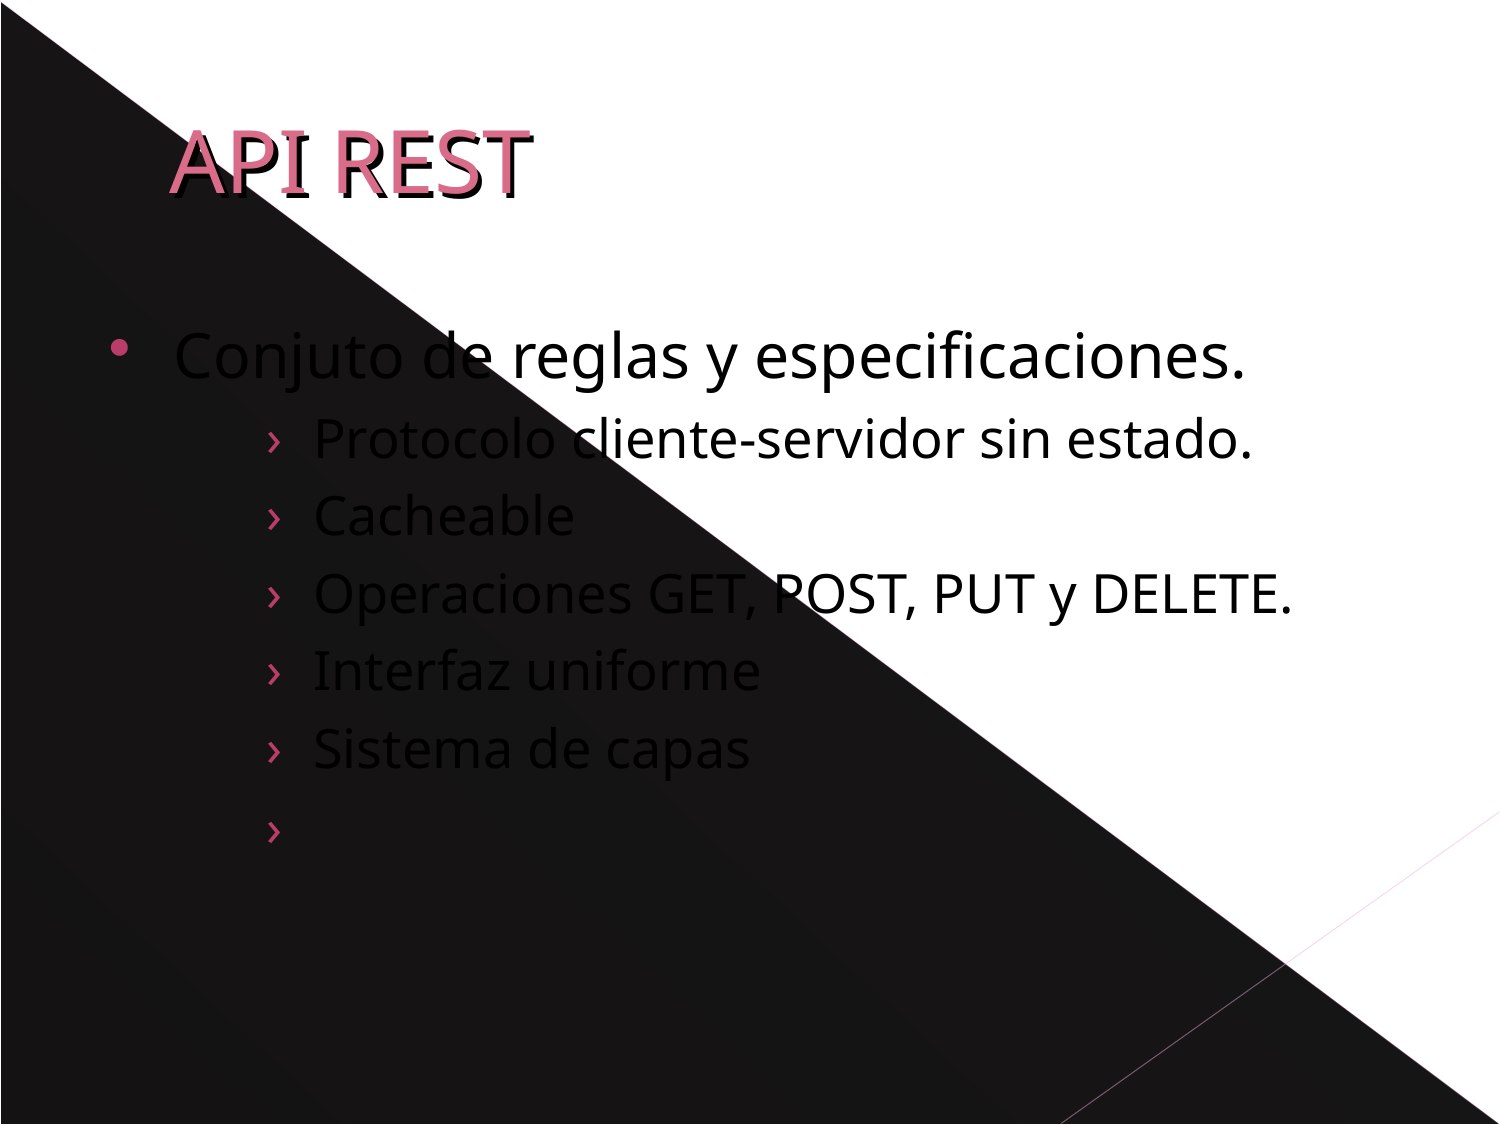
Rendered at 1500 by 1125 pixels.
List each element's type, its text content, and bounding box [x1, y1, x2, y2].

list Conjuto de reglas y especificaciones. Protocolo cliente-servidor sin estado. Cacheable Operaciones GET, POST, PUT y DELETE. Interfaz uniforme Sistema de capas [75, 308, 1426, 1059]
title API REST [75, 43, 1426, 274]
